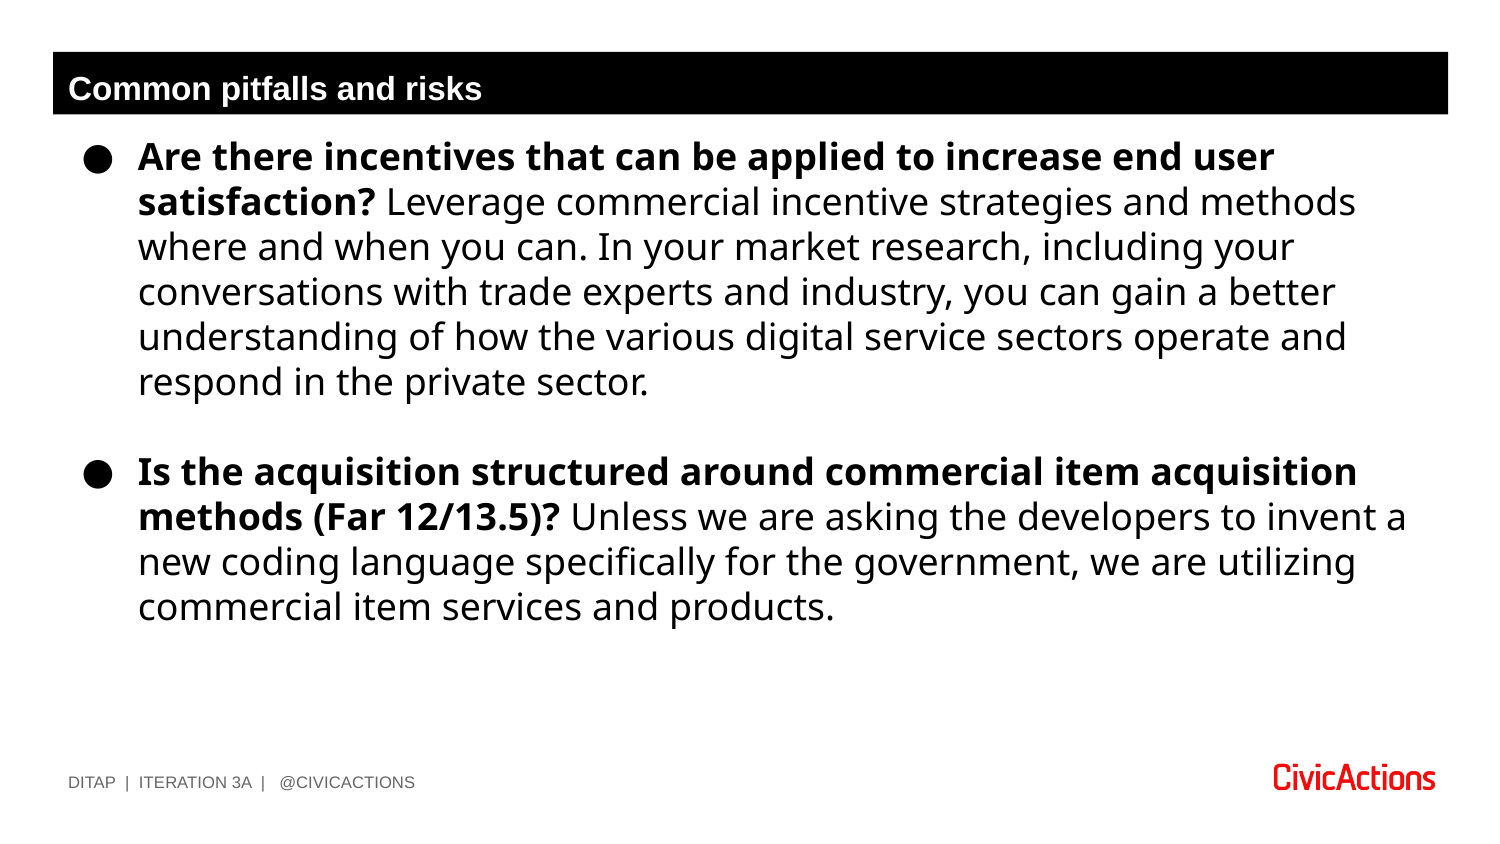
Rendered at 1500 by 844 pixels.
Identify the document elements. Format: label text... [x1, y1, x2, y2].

title Common pitfalls and risks [53, 51, 1449, 115]
list Are there incentives that can be applied to increase end user satisfaction? Leverage commercial incentive strategies and methods where and when you can. In your market research, including your conversations with trade experts and industry, you can gain a better understanding of how the various digital service sectors operate and respond in the private sector. Is the acquisition structured around commercial item acquisition methods (Far 12/13.5)? Unless we are asking the developers to invent a new coding language specifically for the government, we are utilizing commercial item services and products. [53, 123, 1449, 771]
picture [1271, 771, 1438, 795]
